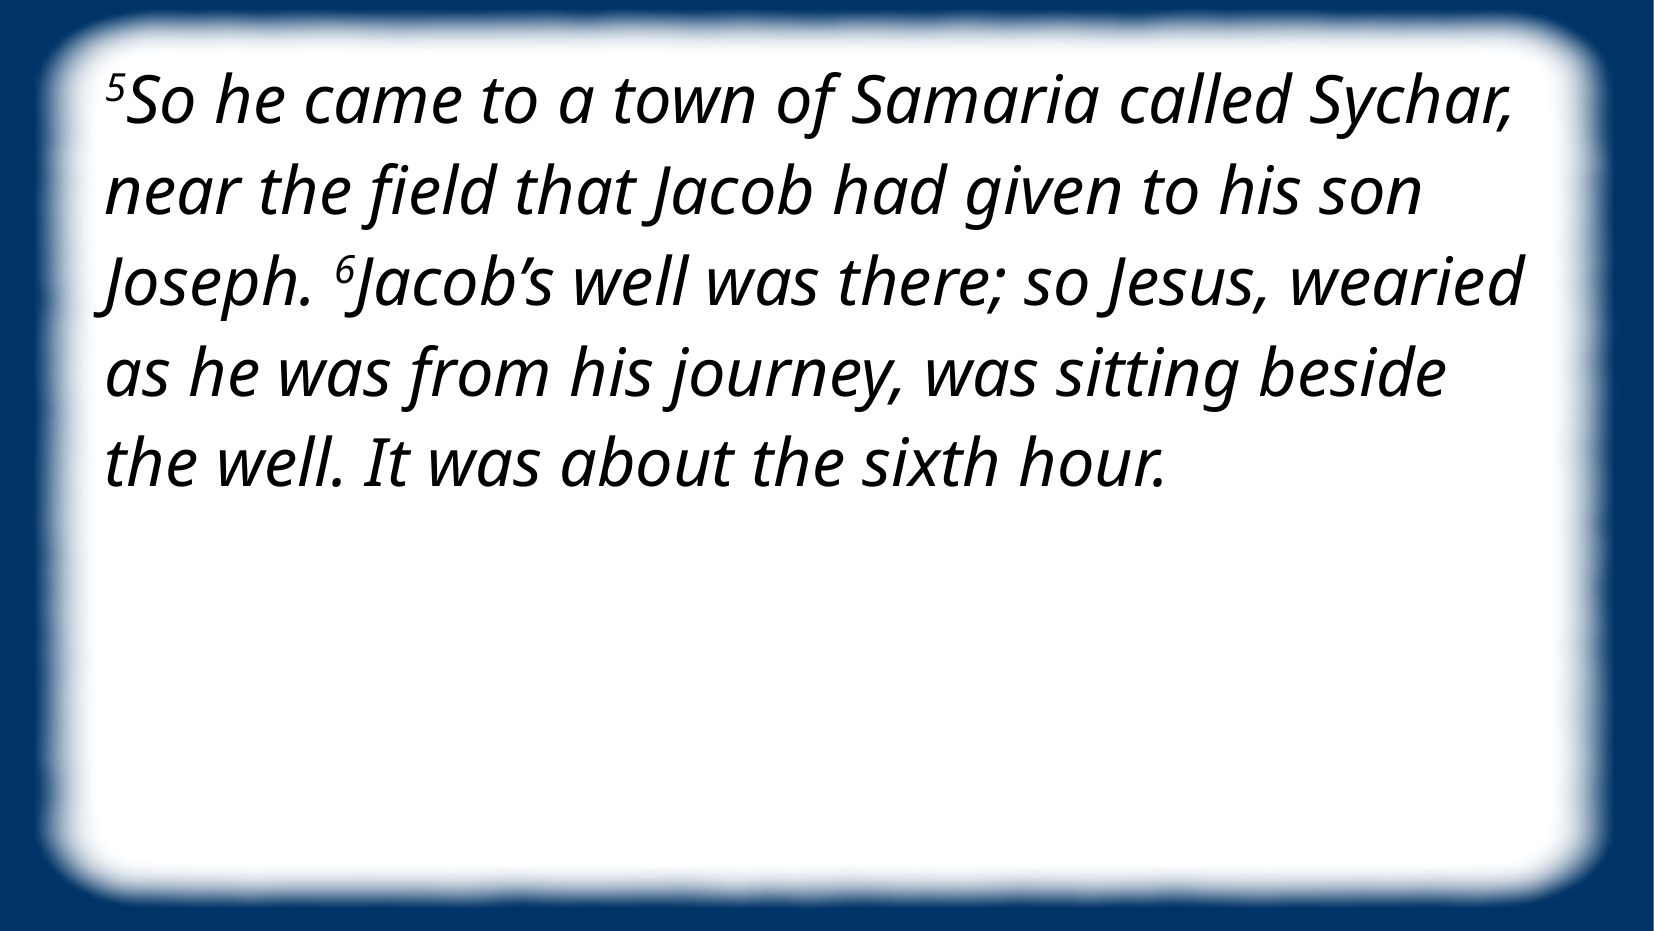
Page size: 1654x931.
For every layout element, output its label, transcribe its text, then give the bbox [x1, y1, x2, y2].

text_box 5So he came to a town of Samaria called Sychar, near the field that Jacob had given to his son Joseph. 6Jacob’s well was there; so Jesus, wearied as he was from his journey, was sitting beside the well. It was about the sixth hour. [90, 45, 1561, 504]
picture [0, 0, 1654, 931]
